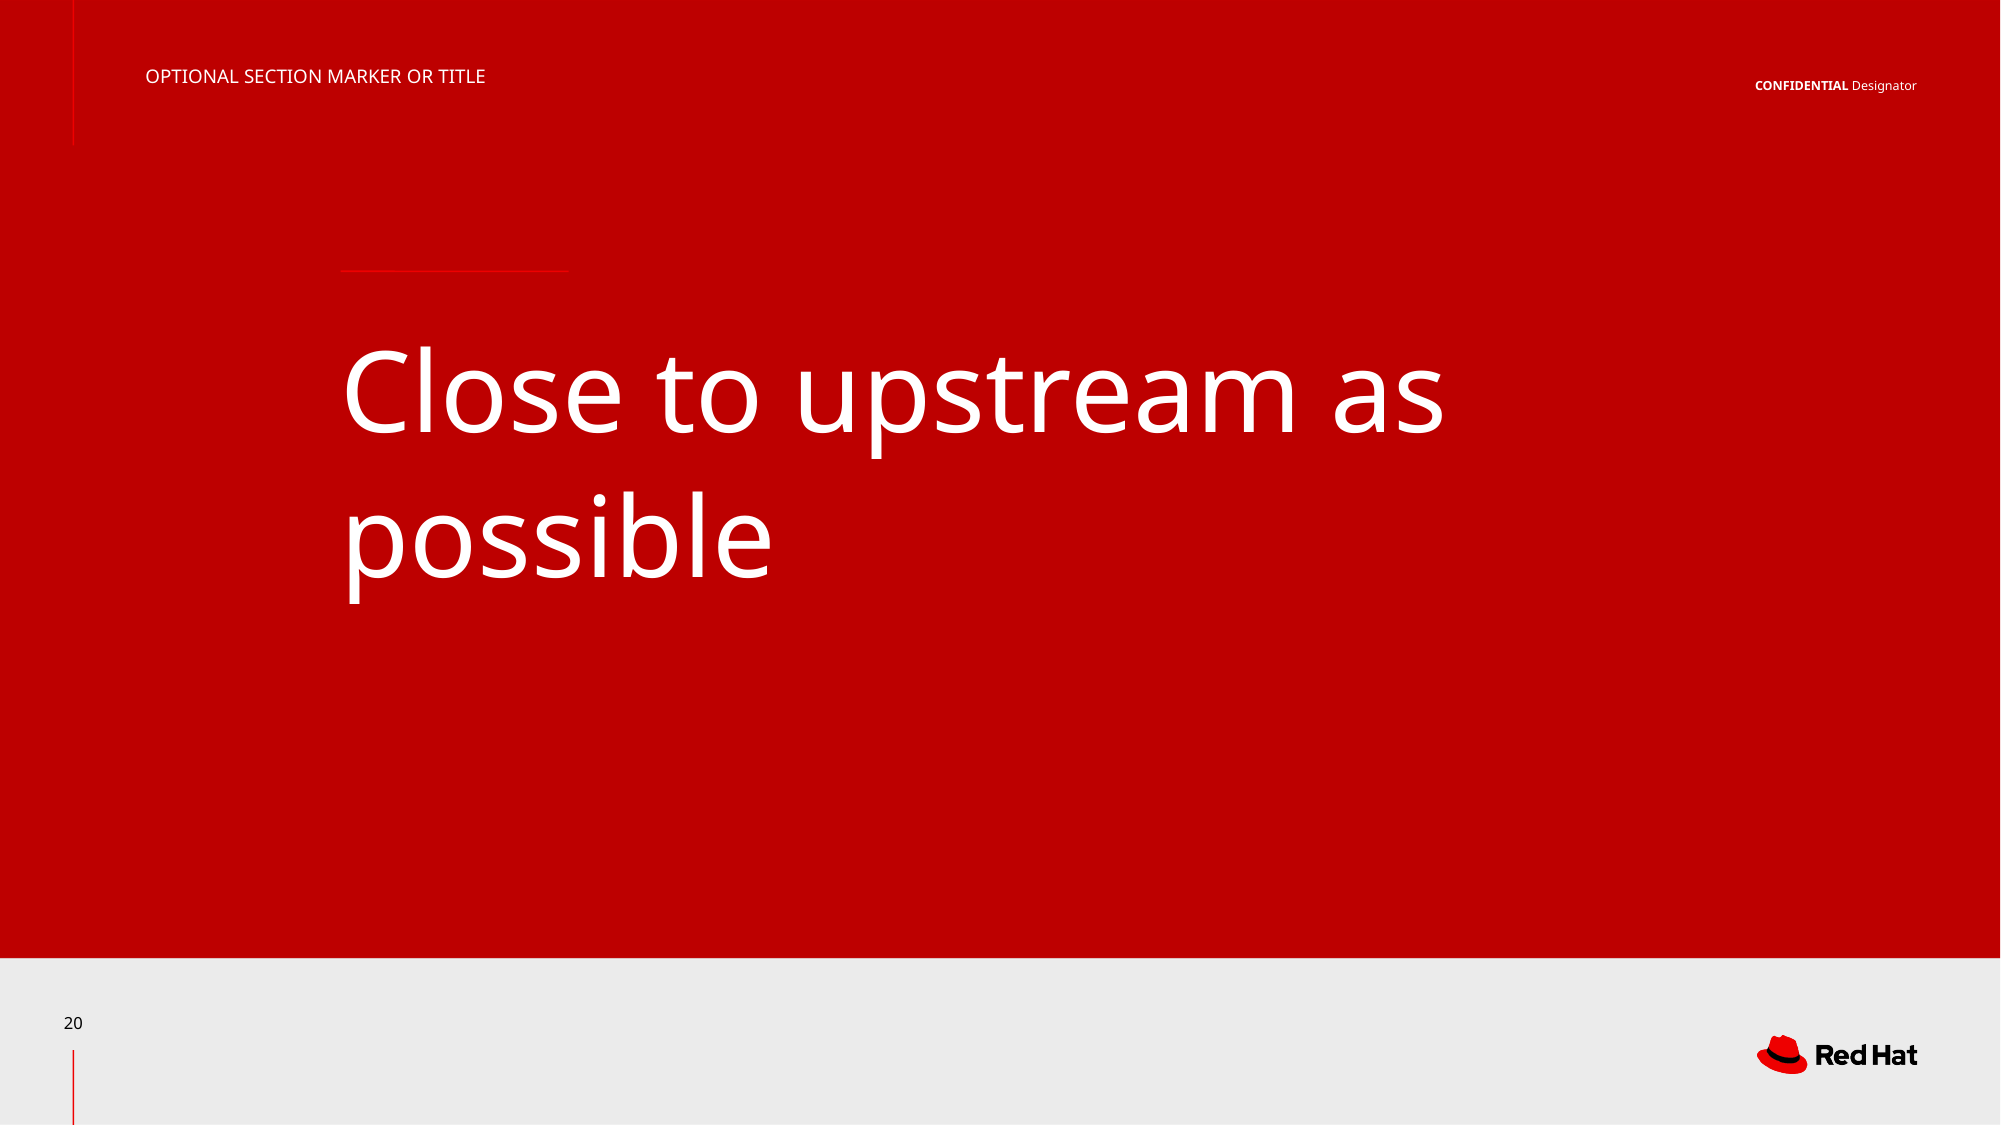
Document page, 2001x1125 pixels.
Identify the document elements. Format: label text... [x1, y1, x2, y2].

picture [0, 0, 2001, 1125]
subtitle OPTIONAL SECTION MARKER OR TITLE [73, 9, 919, 143]
slide_number <number> [13, 1012, 134, 1036]
title Close to upstream as possible [340, 308, 1652, 813]
